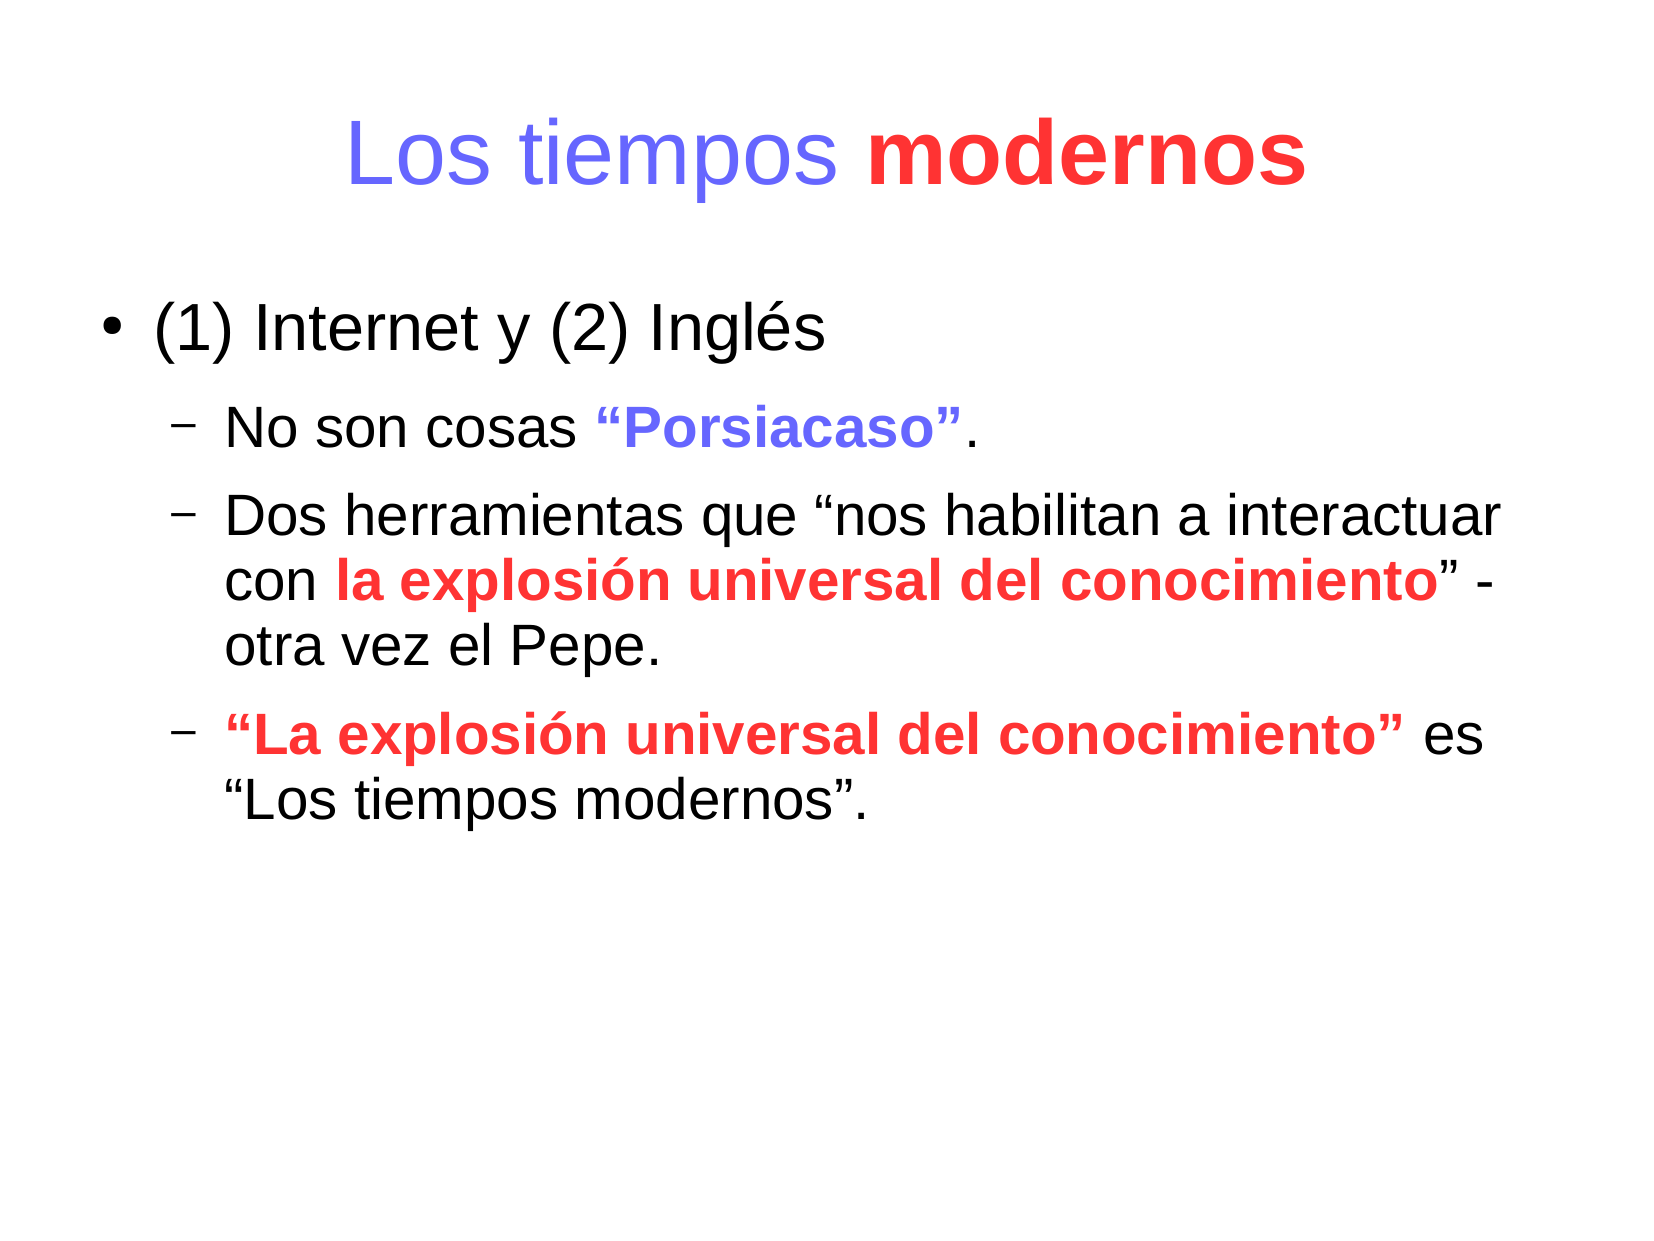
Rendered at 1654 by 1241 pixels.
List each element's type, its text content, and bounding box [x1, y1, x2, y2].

title Los tiempos modernos [82, 49, 1571, 257]
list (1) Internet y (2) Inglés No son cosas “Porsiacaso”. Dos herramientas que “nos habilitan a interactuar con la explosión universal del conocimiento” - otra vez el Pepe. “La explosión universal del conocimiento” es “Los tiempos modernos”. [82, 290, 1571, 1010]
